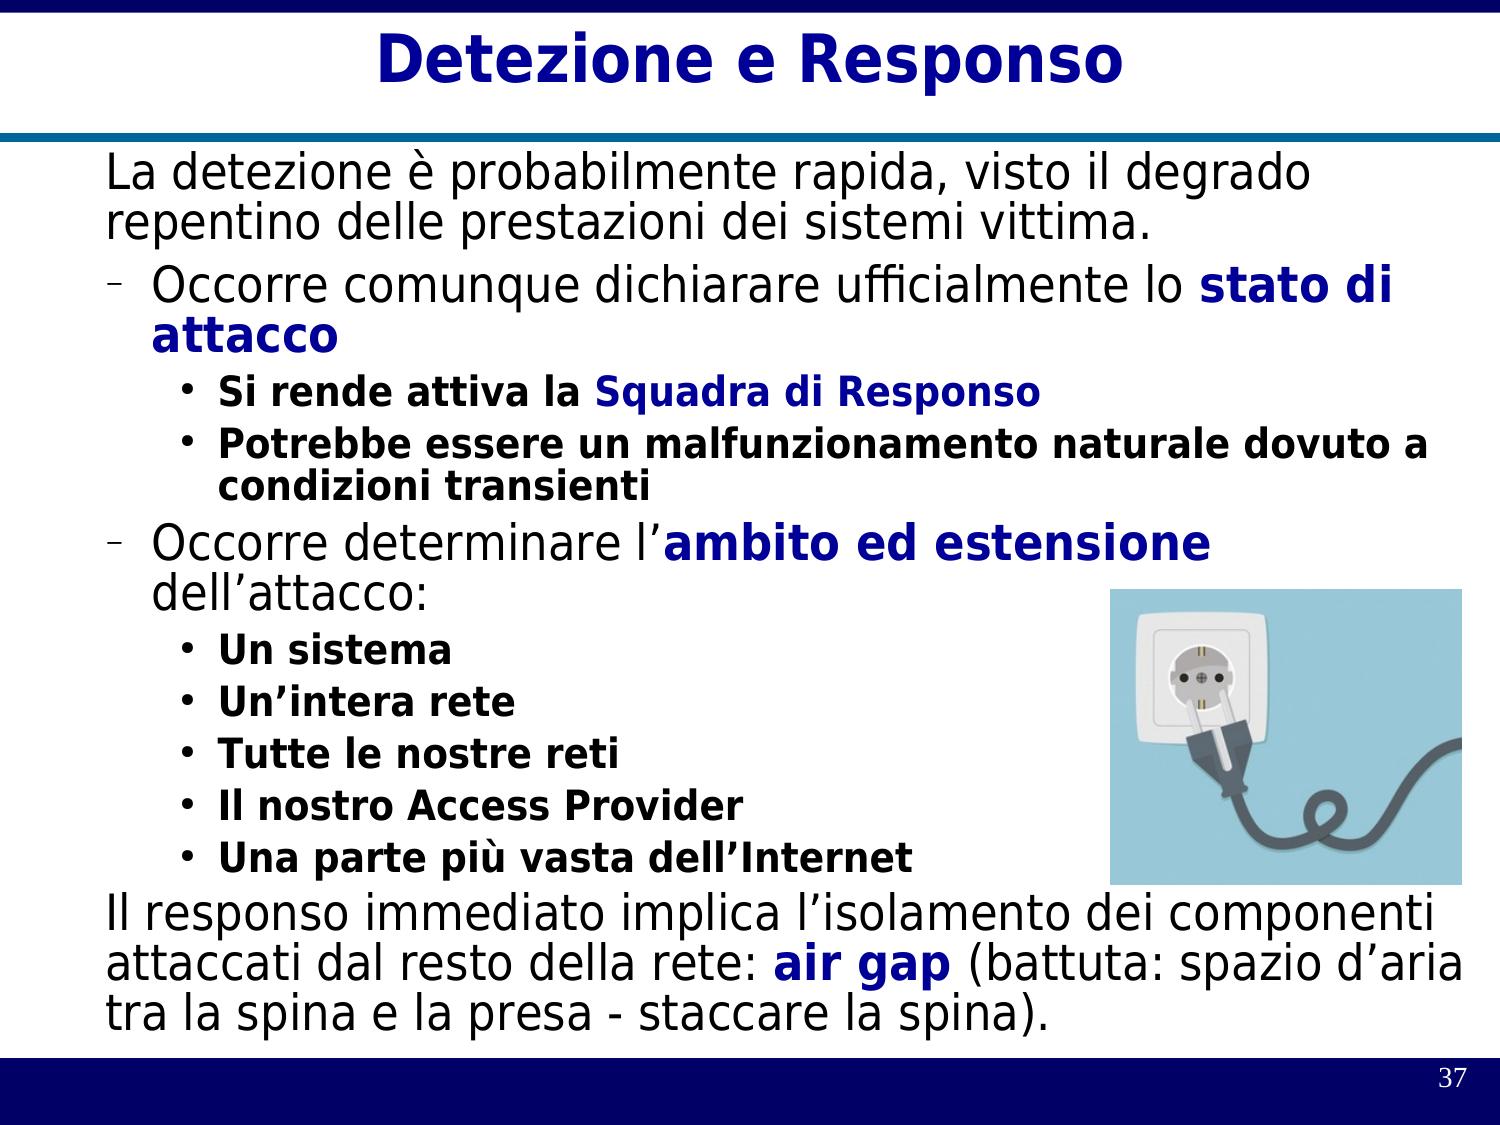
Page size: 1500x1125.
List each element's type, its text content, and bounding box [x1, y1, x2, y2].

list La detezione è probabilmente rapida, visto il degrado repentino delle prestazioni dei sistemi vittima. Occorre comunque dichiarare ufficialmente lo stato di attacco Si rende attiva la Squadra di Responso Potrebbe essere un malfunzionamento naturale dovuto a condizioni transienti Occorre determinare l’ambito ed estensione dell’attacco: Un sistema Un’intera rete Tutte le nostre reti Il nostro Access Provider Una parte più vasta dell’Internet Il responso immediato implica l’isolamento dei componenti attaccati dal resto della rete: air gap (battuta: spazio d’aria tra la spina e la presa - staccare la spina). [30, 149, 1471, 1059]
title Detezione e Responso [30, 0, 1471, 126]
picture [1110, 589, 1462, 886]
